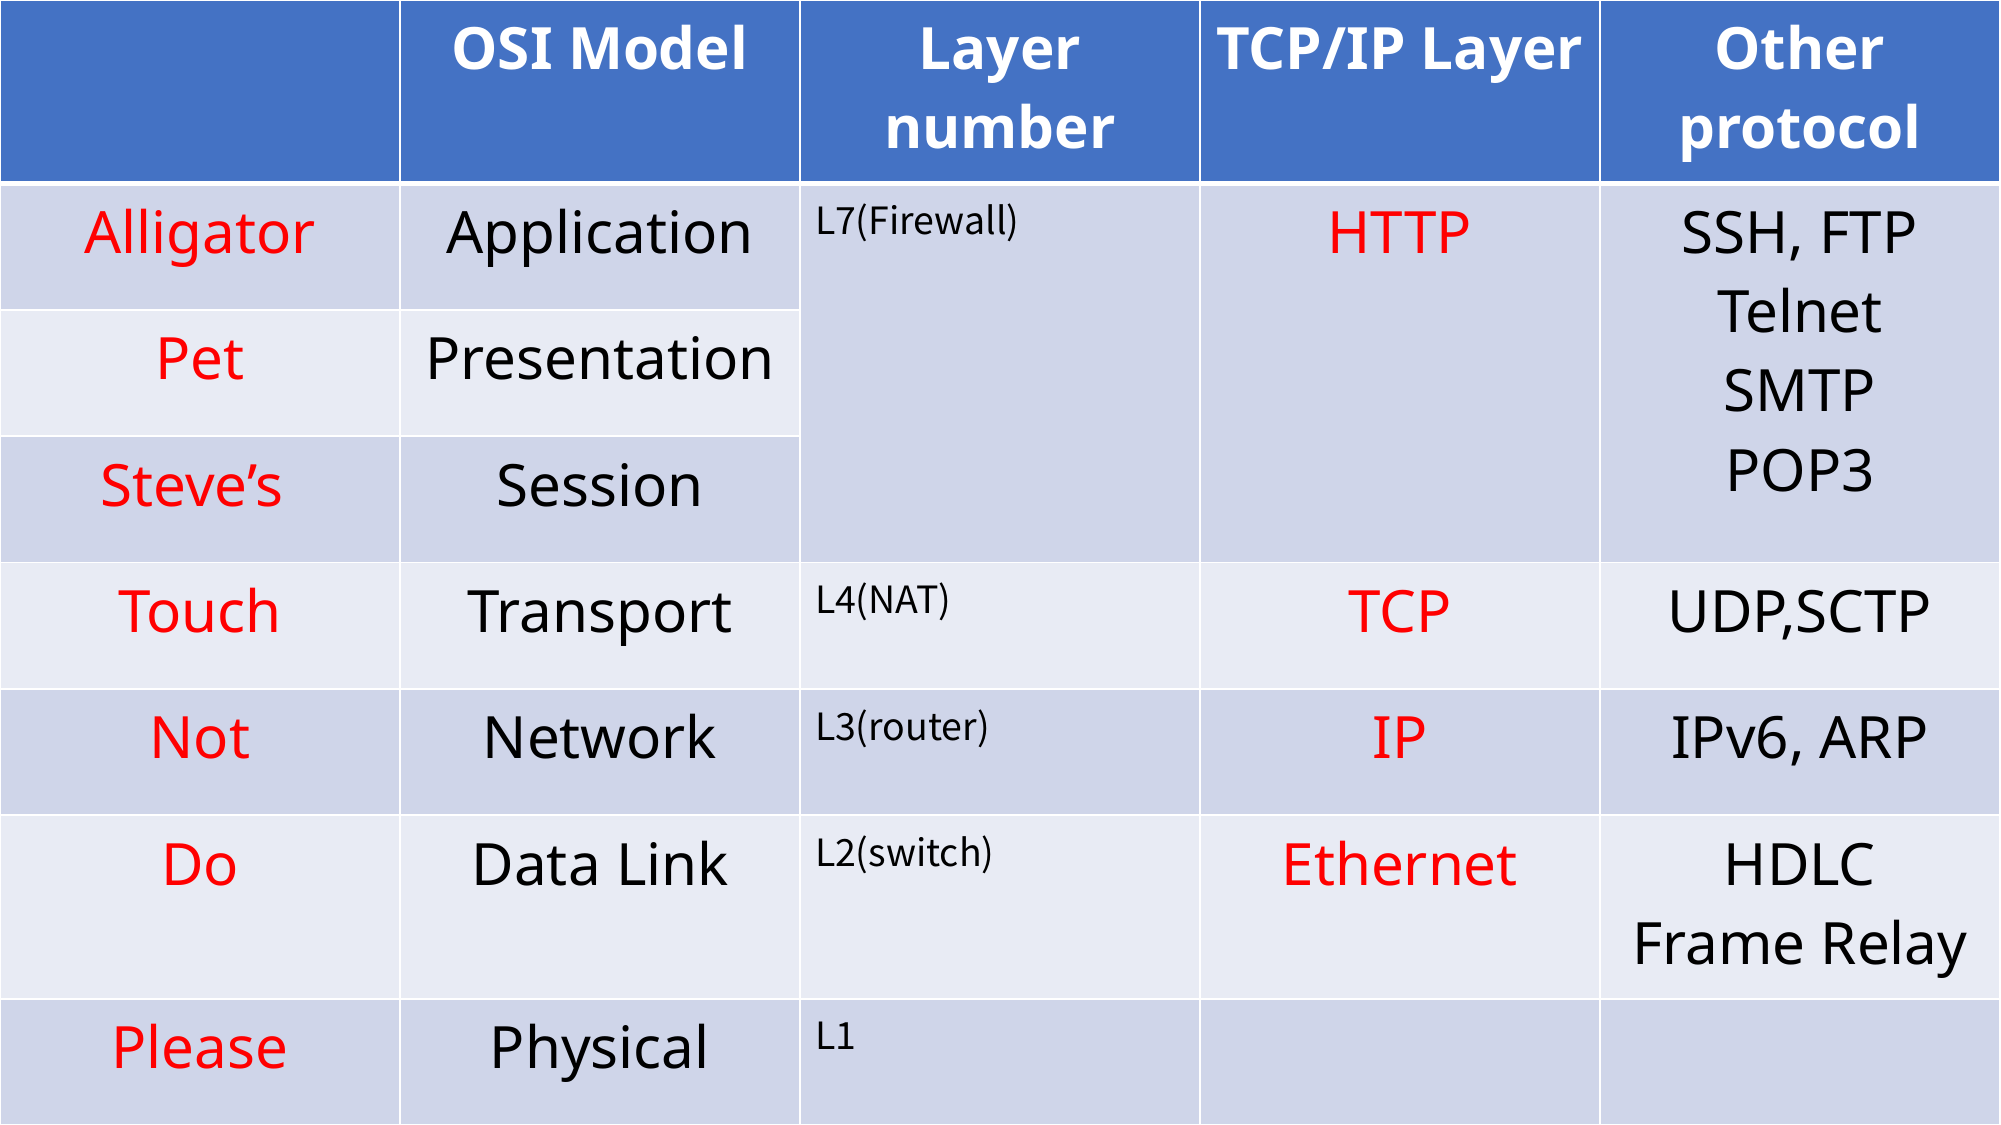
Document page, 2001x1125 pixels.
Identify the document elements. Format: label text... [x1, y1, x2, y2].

table_cell L3(router) [801, 690, 1199, 814]
table_cell IPv6, ARP [1601, 690, 1999, 814]
table_cell HTTP [1201, 186, 1599, 562]
table_cell Pet [1, 311, 399, 435]
table_cell IP [1201, 690, 1599, 814]
table_cell L2(switch) [801, 816, 1199, 998]
table_header OSI Model [401, 1, 799, 181]
table_header [1, 1, 399, 181]
table_cell Do [1, 816, 399, 998]
table_cell L7(Firewall) [801, 186, 1199, 562]
table_cell Presentation [401, 311, 799, 435]
table_header Other protocol [1601, 1, 1999, 181]
table_cell Alligator [1, 186, 399, 309]
table_cell Transport [401, 563, 799, 688]
table_cell SSH, FTP Telnet SMTP POP3 [1601, 186, 1999, 562]
table_cell L1 [801, 1000, 1199, 1124]
table_cell Steve’s [1, 437, 399, 562]
table_cell TCP [1201, 563, 1599, 688]
table_cell Ethernet [1201, 816, 1599, 998]
table_cell Application [401, 186, 799, 309]
table_cell Session [401, 437, 799, 562]
table_cell Network [401, 690, 799, 814]
table_cell Data Link [401, 816, 799, 998]
table_cell Touch [1, 563, 399, 688]
table_cell Please [1, 1000, 399, 1124]
table_header Layer number [801, 1, 1199, 181]
table_cell Not [1, 690, 399, 814]
table_cell [1601, 1000, 1999, 1124]
table_cell Physical [401, 1000, 799, 1124]
table_header TCP/IP Layer [1201, 1, 1599, 181]
table_cell UDP,SCTP [1601, 563, 1999, 688]
table_cell L4(NAT) [801, 563, 1199, 688]
table_cell [1201, 1000, 1599, 1124]
table_cell HDLC Frame Relay [1601, 816, 1999, 998]
